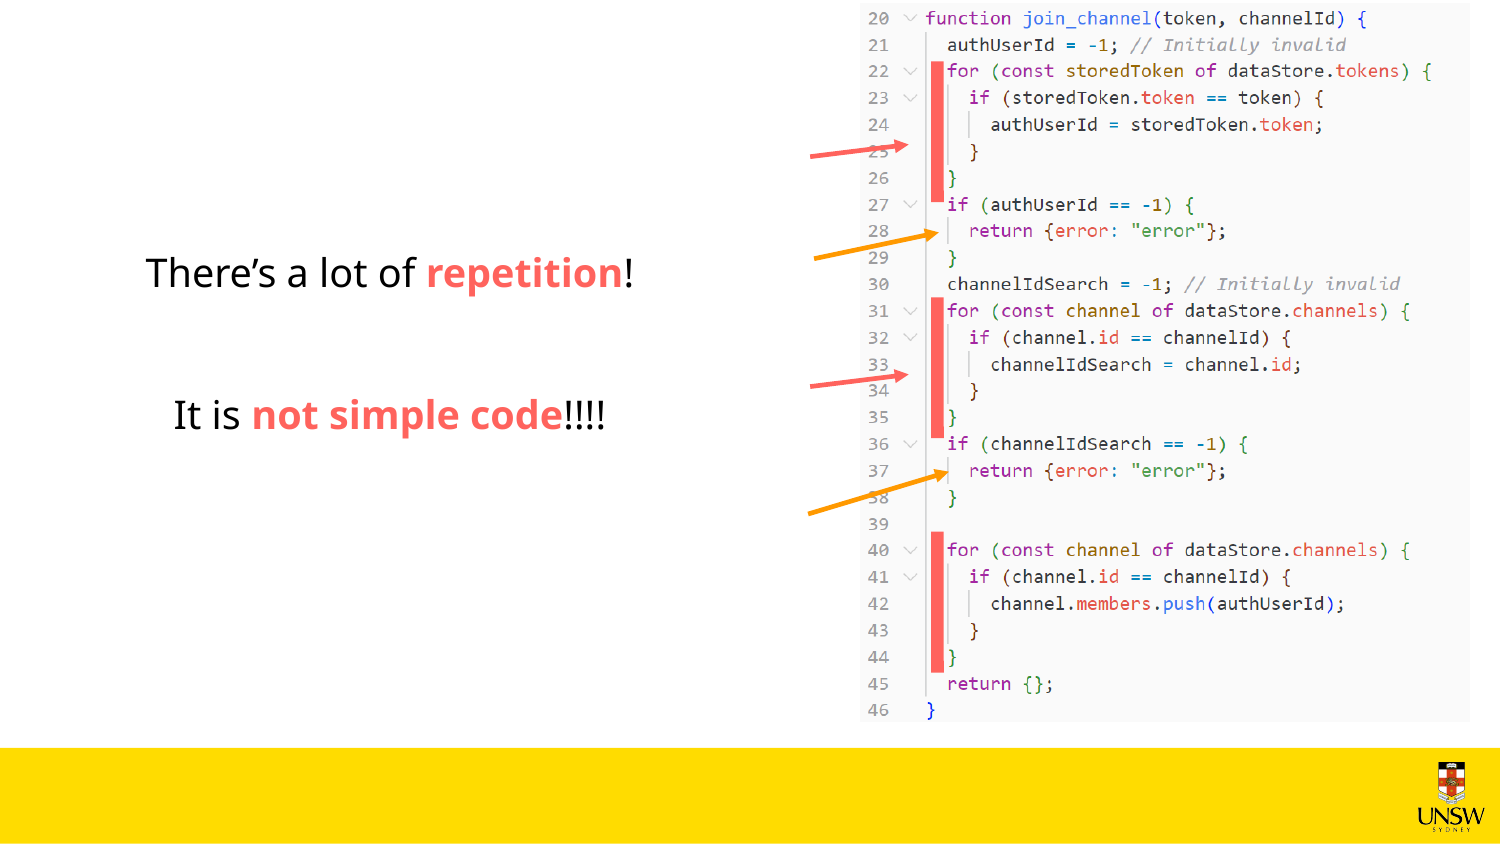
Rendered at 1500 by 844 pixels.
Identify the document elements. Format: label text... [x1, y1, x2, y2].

picture [860, 3, 1470, 722]
text_box There’s a lot of repetition! It is not simple code!!!! [19, 232, 761, 501]
picture [1418, 762, 1485, 832]
